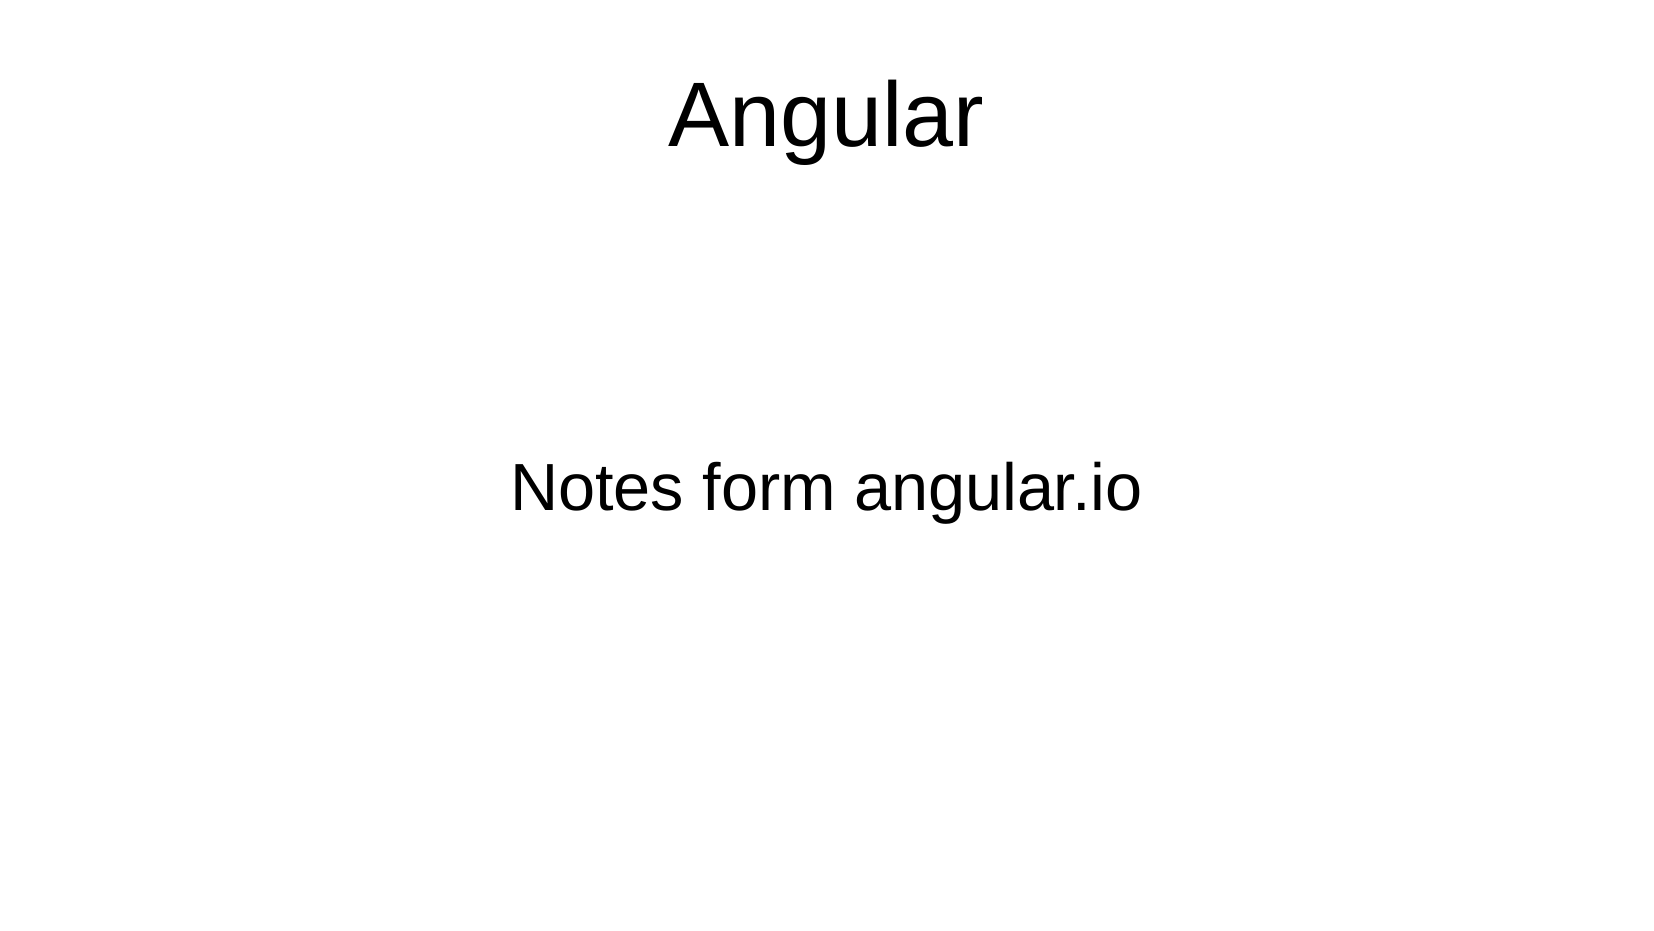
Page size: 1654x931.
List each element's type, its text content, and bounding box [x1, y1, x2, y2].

subtitle Notes form angular.io [82, 217, 1571, 758]
title Angular [82, 37, 1571, 193]
